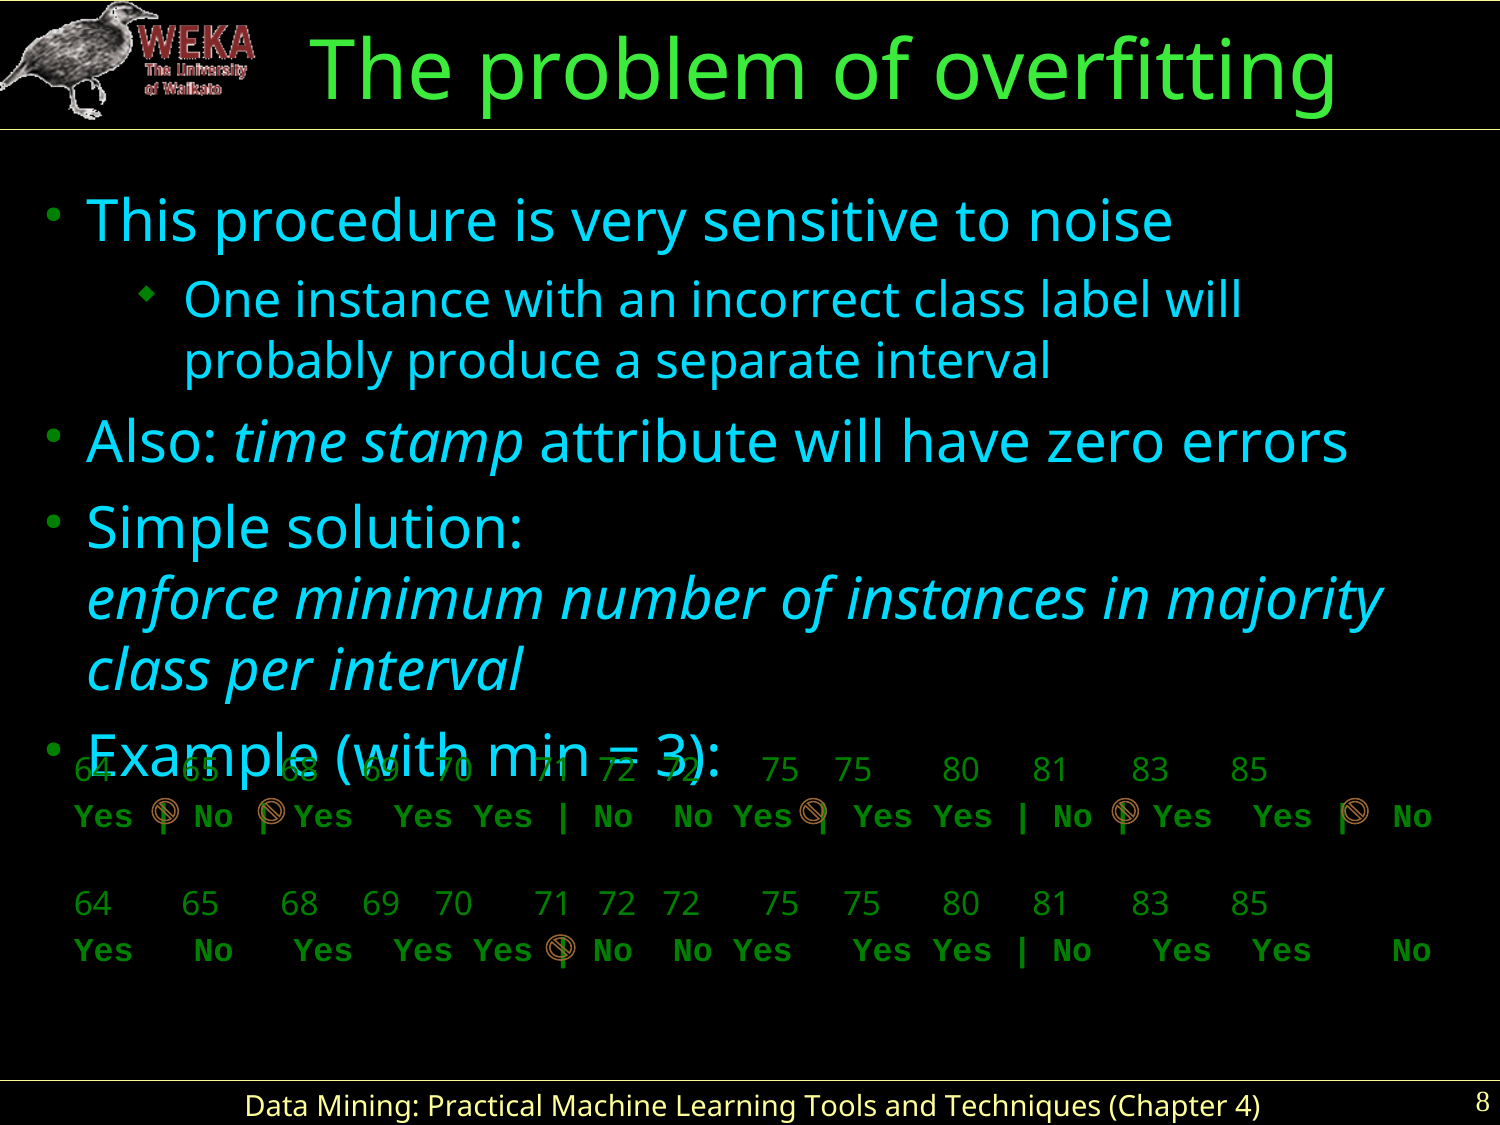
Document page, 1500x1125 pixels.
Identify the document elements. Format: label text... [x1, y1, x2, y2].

text_box This procedure is very sensitive to noise One instance with an incorrect class label will probably produce a separate interval Also: time stamp attribute will have zero errors Simple solution: enforce minimum number of instances in majority class per interval Example (with min = 3): [29, 177, 1477, 853]
picture [0, 1, 266, 129]
title The problem of overfitting [295, 0, 1500, 148]
text_box 64 65 68 69 70 71 72 72 75 75 80 81 83 85 Yes No Yes Yes Yes | No No Yes Yes Yes | No Yes Yes No [59, 872, 1477, 976]
text_box 64 65 68 69 70 71 72 72 75 75 80 81 83 85 Yes | No | Yes Yes Yes | No No Yes | Yes Yes | No | Yes Yes | No [58, 738, 1451, 842]
